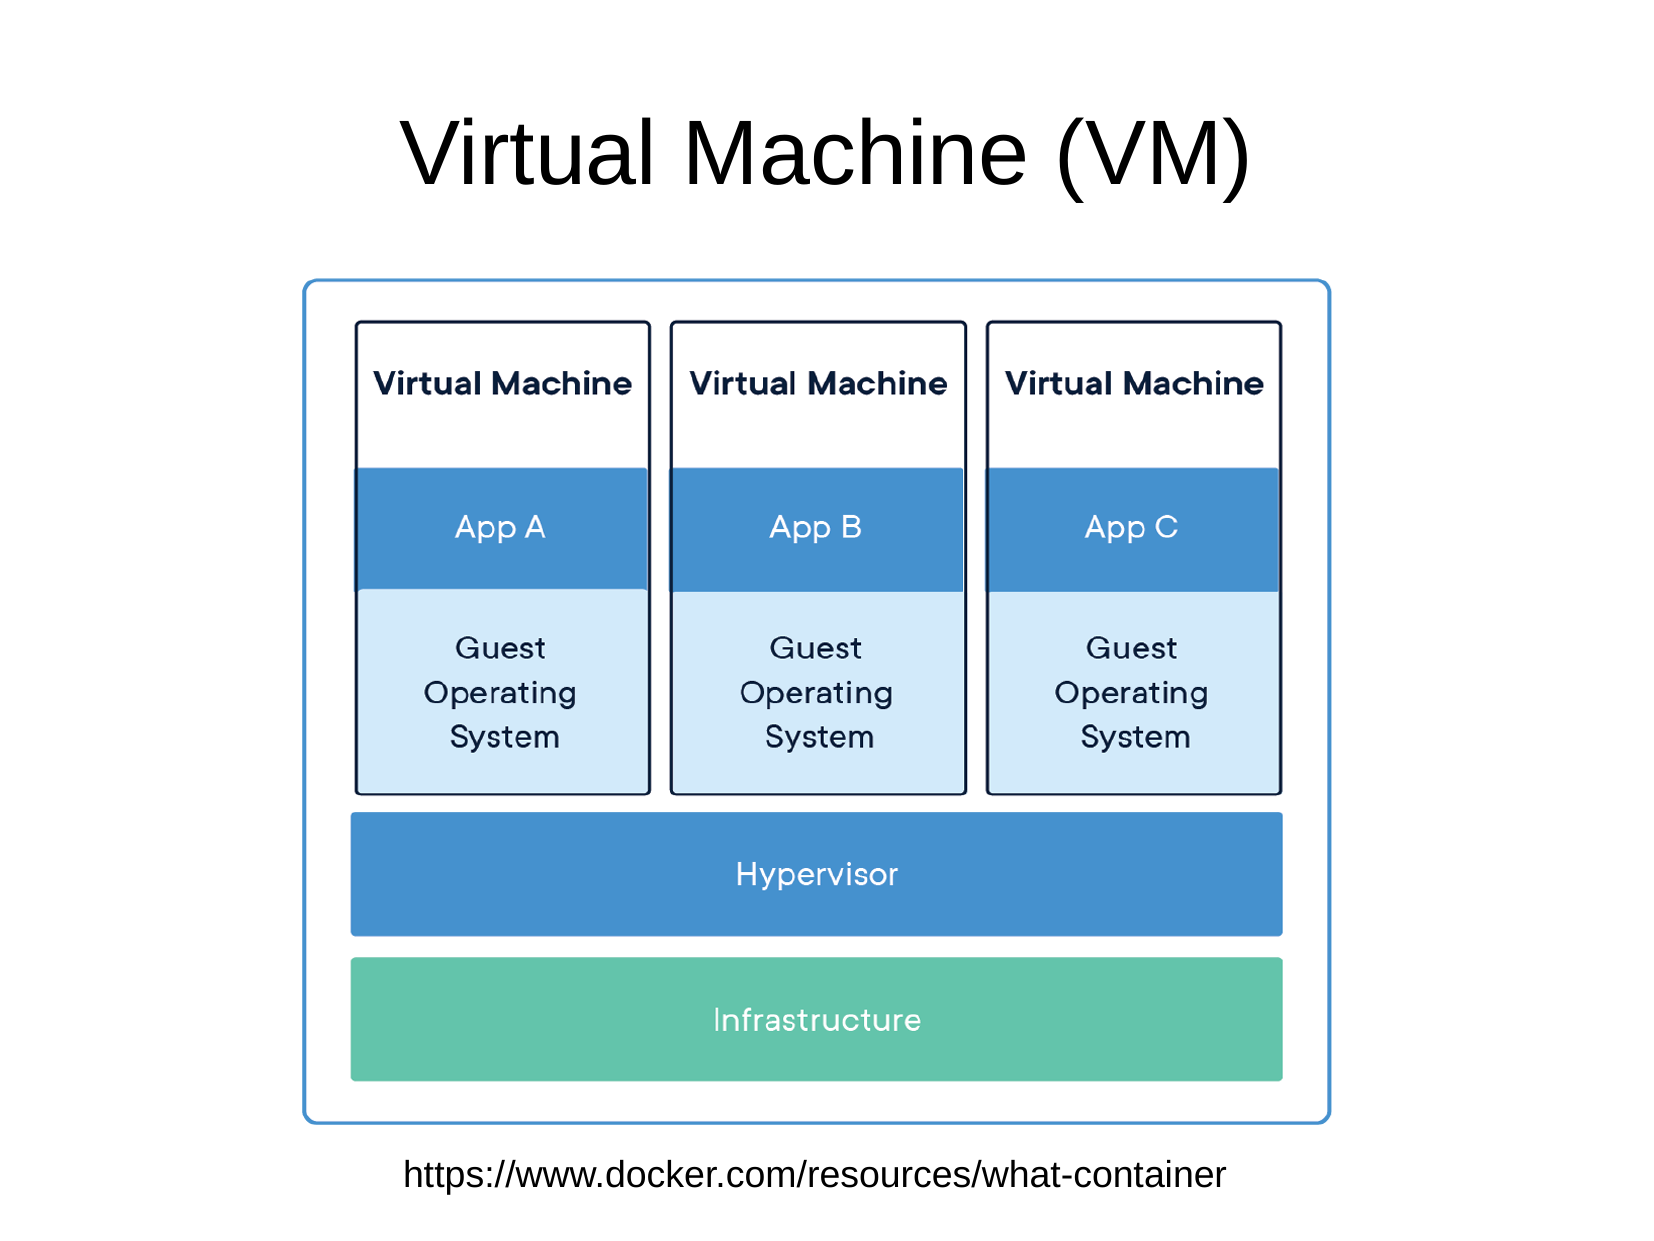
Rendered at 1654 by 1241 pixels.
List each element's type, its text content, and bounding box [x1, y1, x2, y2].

text_box https://www.docker.com/resources/what-container [388, 1145, 1242, 1203]
picture [292, 271, 1444, 1134]
title Virtual Machine (VM) [82, 49, 1571, 257]
